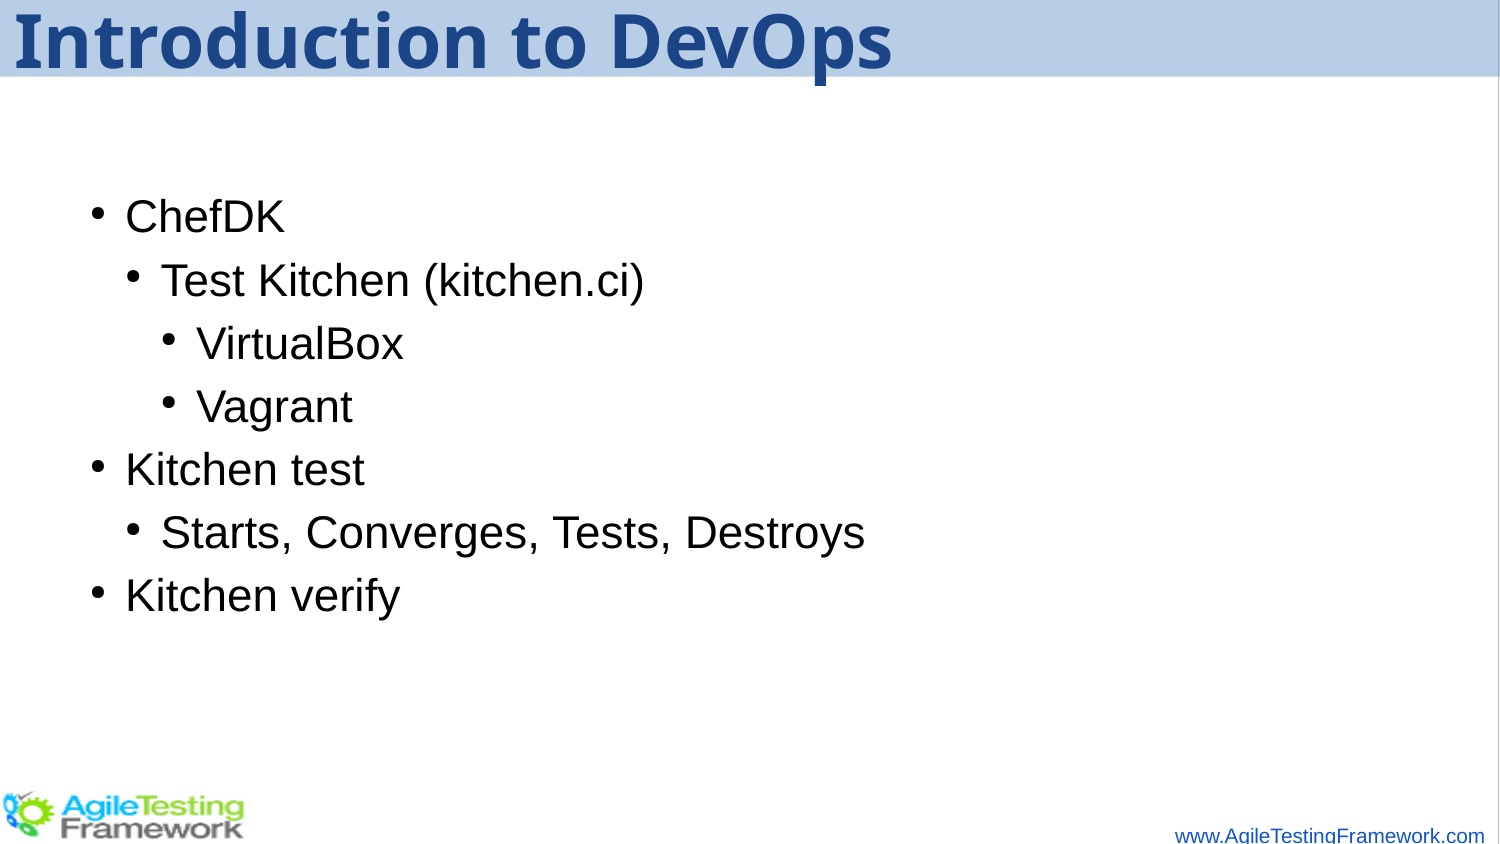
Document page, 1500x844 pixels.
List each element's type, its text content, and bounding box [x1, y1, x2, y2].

text_box Introduction to DevOps [0, 0, 1500, 77]
text_box ChefDK Test Kitchen (kitchen.ci) VirtualBox Vagrant Kitchen test Starts, Converges, Tests, Destroys Kitchen verify [74, 88, 1425, 764]
picture [0, 77, 1500, 844]
text_box www.AgileTestingFramework.com [1124, 807, 1500, 844]
